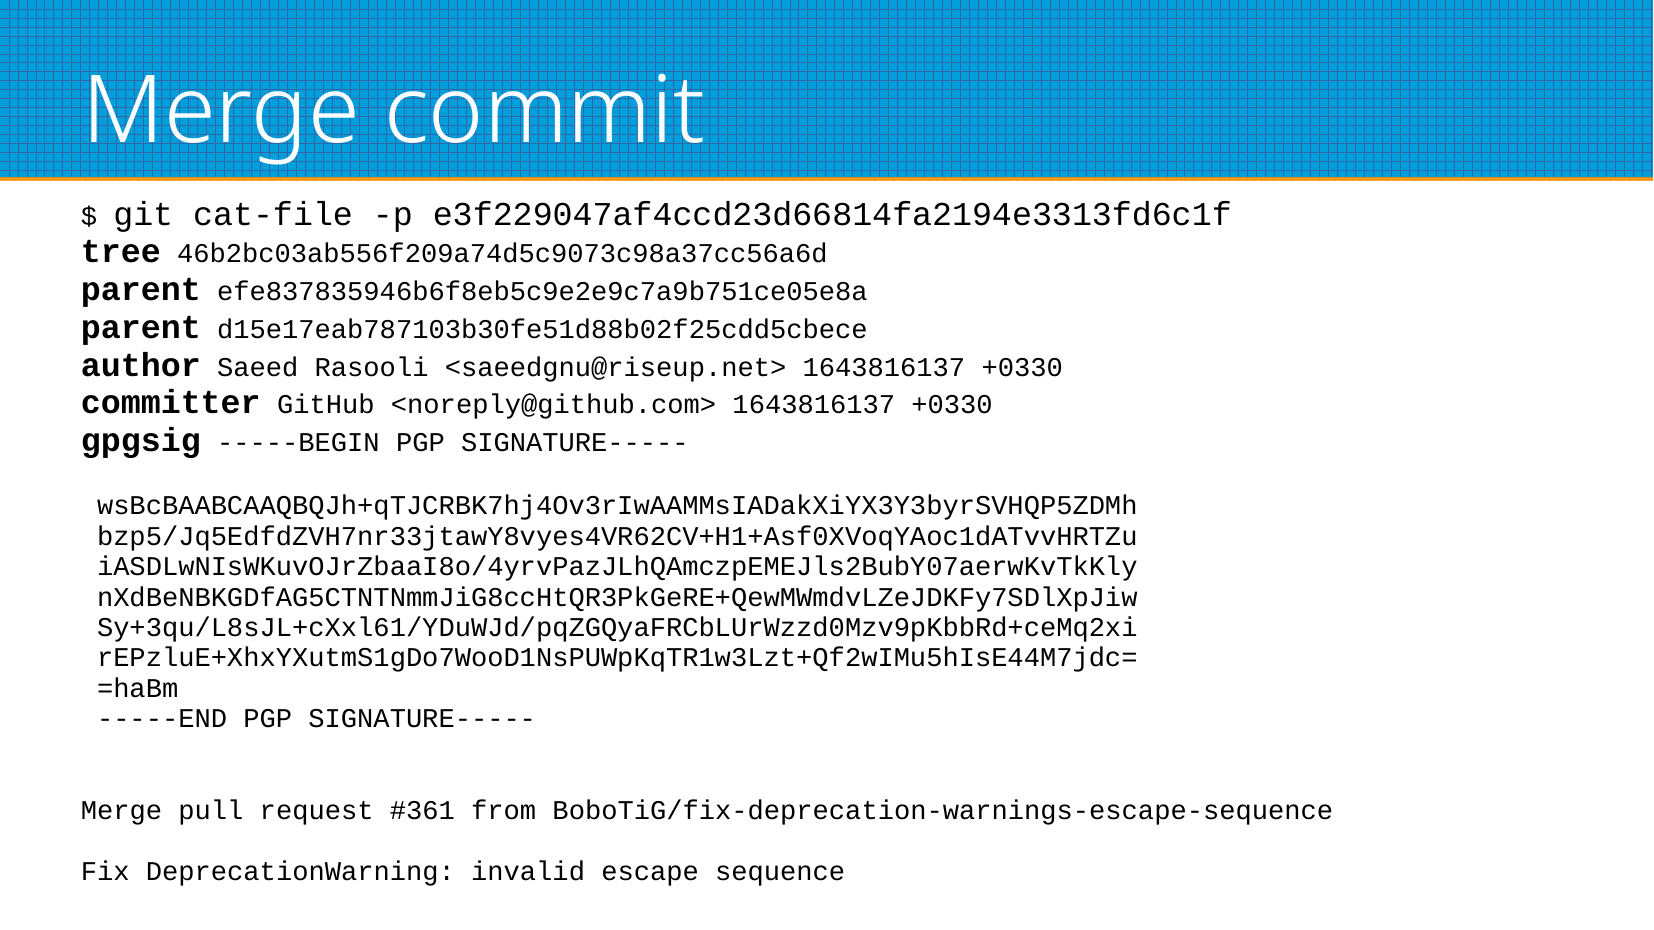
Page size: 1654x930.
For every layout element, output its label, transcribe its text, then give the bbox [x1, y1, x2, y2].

title Merge commit [82, 14, 1571, 171]
text_box $ git cat-file -p e3f229047af4ccd23d66814fa2194e3313fd6c1f tree 46b2bc03ab556f209a74d5c9073c98a37cc56a6d parent efe837835946b6f8eb5c9e2e9c7a9b751ce05e8a parent d15e17eab787103b30fe51d88b02f25cdd5cbece author Saeed Rasooli <saeedgnu@riseup.net> 1643816137 +0330 committer GitHub <noreply@github.com> 1643816137 +0330 gpgsig -----BEGIN PGP SIGNATURE----- wsBcBAABCAAQBQJh+qTJCRBK7hj4Ov3rIwAAMMsIADakXiYX3Y3byrSVHQP5ZDMh bzp5/Jq5EdfdZVH7nr33jtawY8vyes4VR62CV+H1+Asf0XVoqYAoc1dATvvHRTZu iASDLwNIsWKuvOJrZbaaI8o/4yrvPazJLhQAmczpEMEJls2BubY07aerwKvTkKly nXdBeNBKGDfAG5CTNTNmmJiG8ccHtQR3PkGeRE+QewMWmdvLZeJDKFy7SDlXpJiw Sy+3qu/L8sJL+cXxl61/YDuWJd/pqZGQyaFRCbLUrWzzd0Mzv9pKbbRd+ceMq2xi rEPzluE+XhxYXutmS1gDo7WooD1NsPUWpKqTR1w3Lzt+Qf2wIMu5hIsE44M7jdc= =haBm -----END PGP SIGNATURE----- Merge pull request #361 from BoboTiG/fix-deprecation-warnings-escape-sequence Fix DeprecationWarning: invalid escape sequence [75, 235, 1538, 851]
